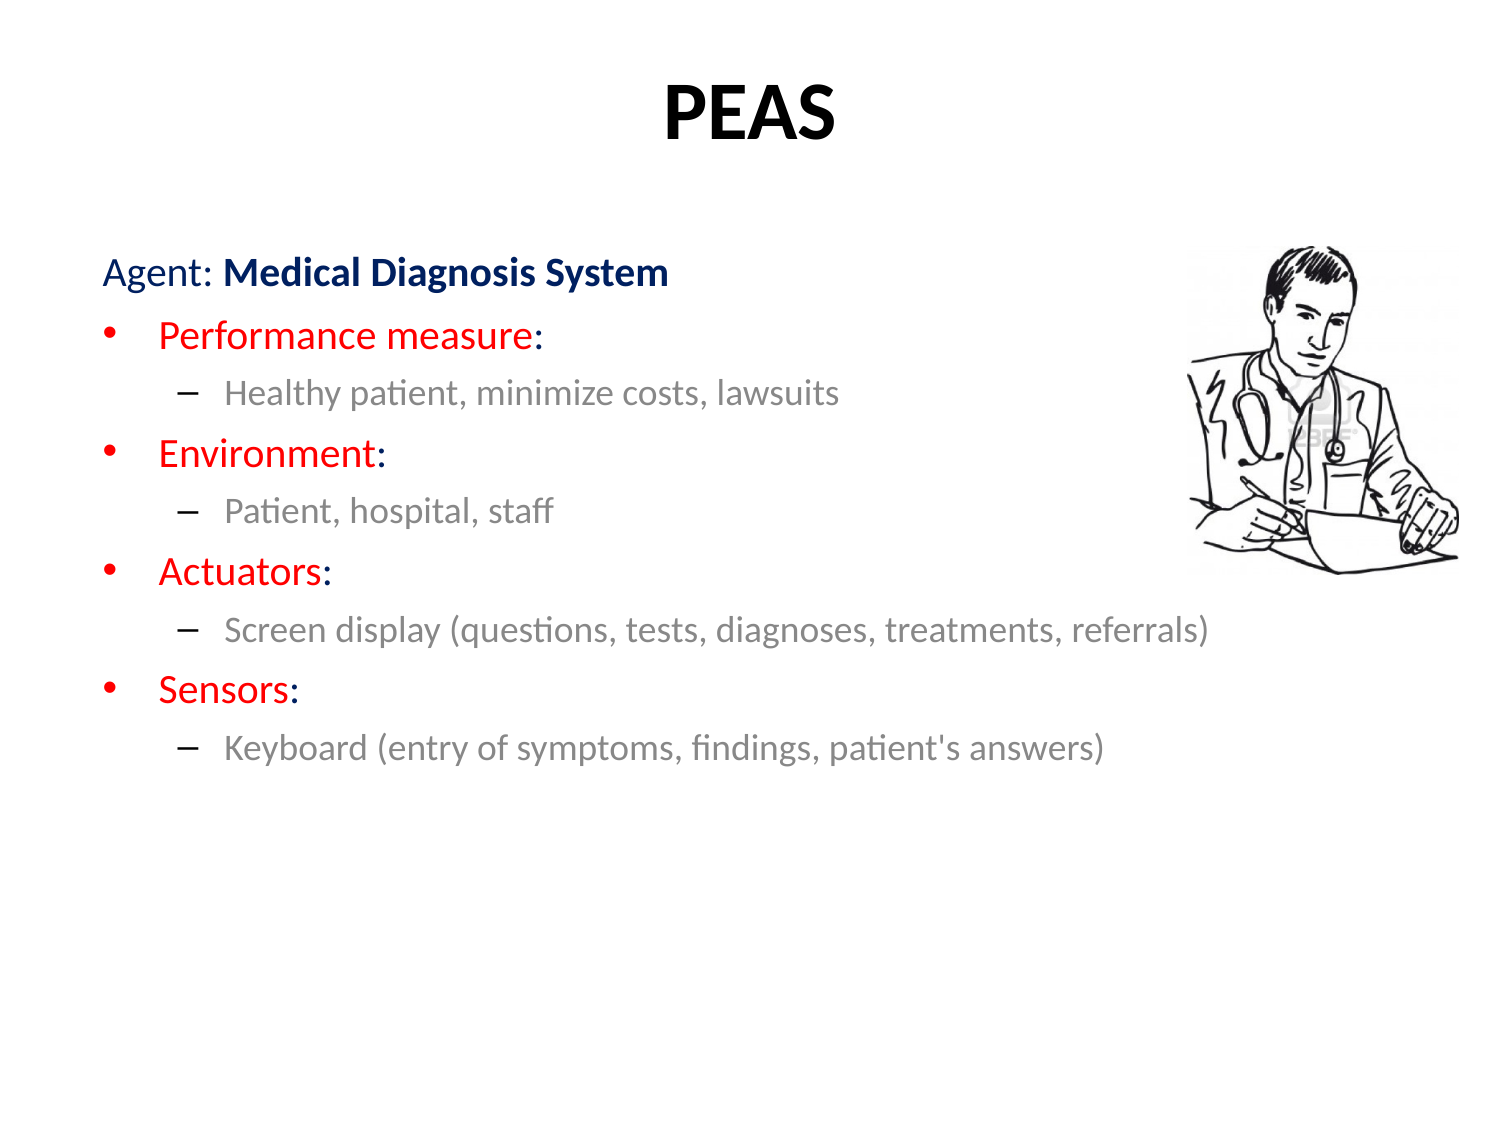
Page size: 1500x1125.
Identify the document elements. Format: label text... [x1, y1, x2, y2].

list Agent: Medical Diagnosis System Performance measure: Healthy patient, minimize costs, lawsuits Environment: Patient, hospital, staff Actuators: Screen display (questions, tests, diagnoses, treatments, referrals) Sensors: Keyboard (entry of symptoms, findings, patient's answers) [87, 237, 1463, 1063]
picture [1187, 246, 1459, 575]
title PEAS [12, 12, 1488, 200]
